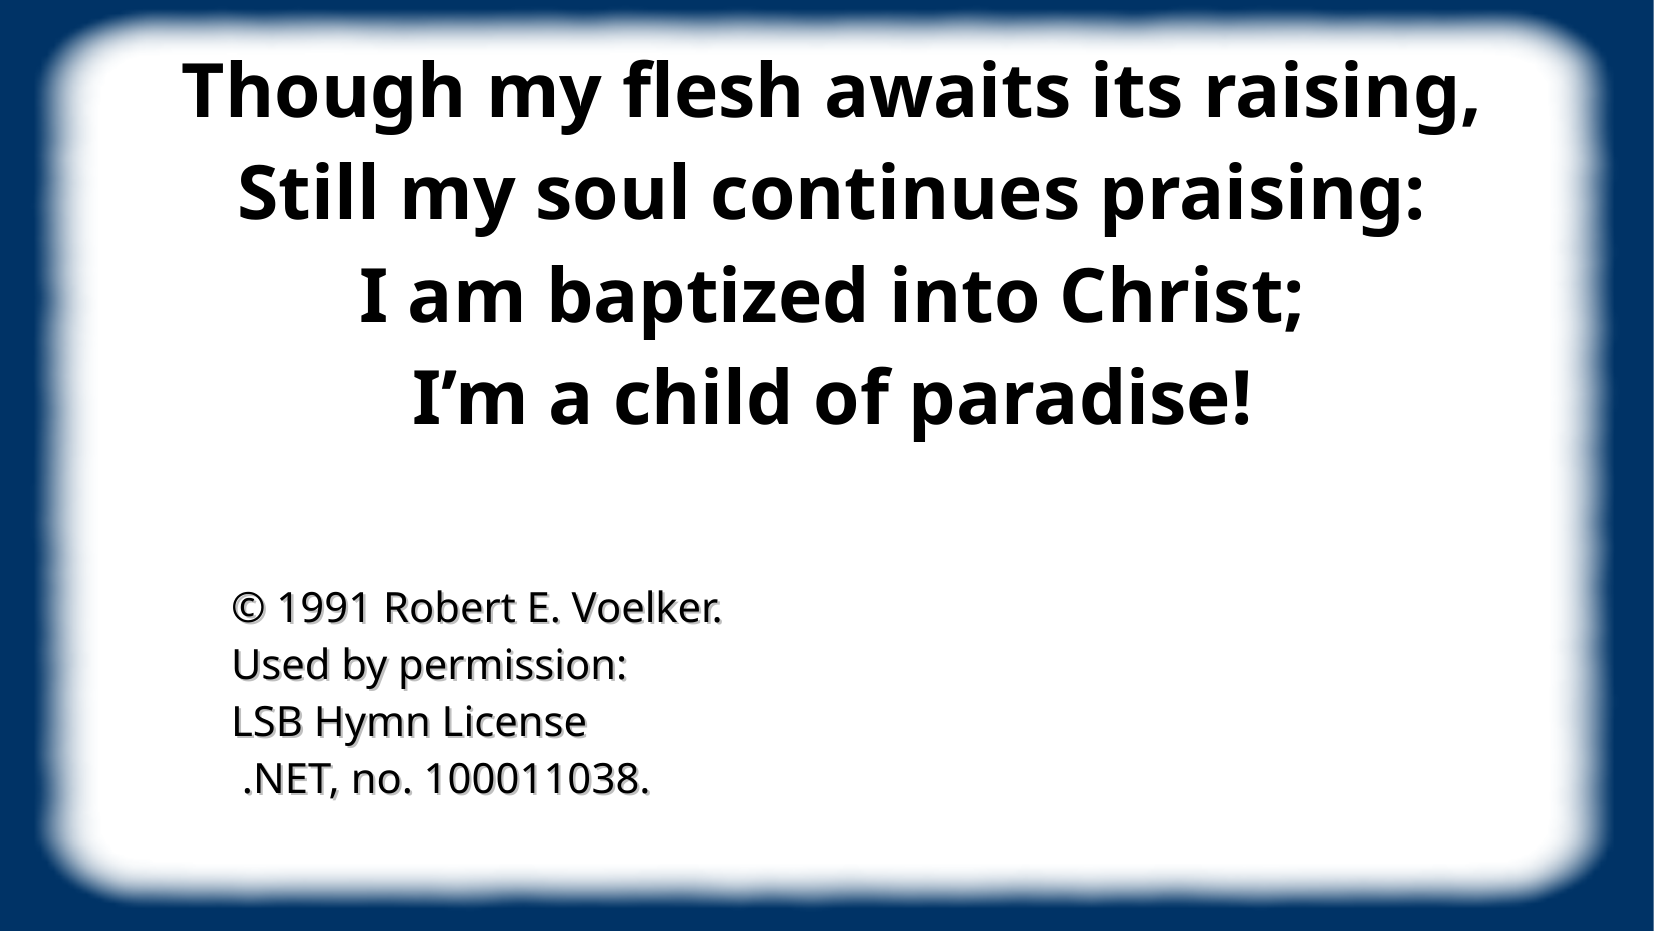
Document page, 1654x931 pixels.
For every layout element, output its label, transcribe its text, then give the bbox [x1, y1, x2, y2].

picture [0, 0, 1654, 931]
text_box Though my flesh awaits its raising, Still my soul continues praising: I am baptized into Christ; I’m a child of paradise! © 1991 Robert E. Voelker. Used by permission: LSB Hymn License .NET, no. 100011038. [90, 30, 1576, 850]
